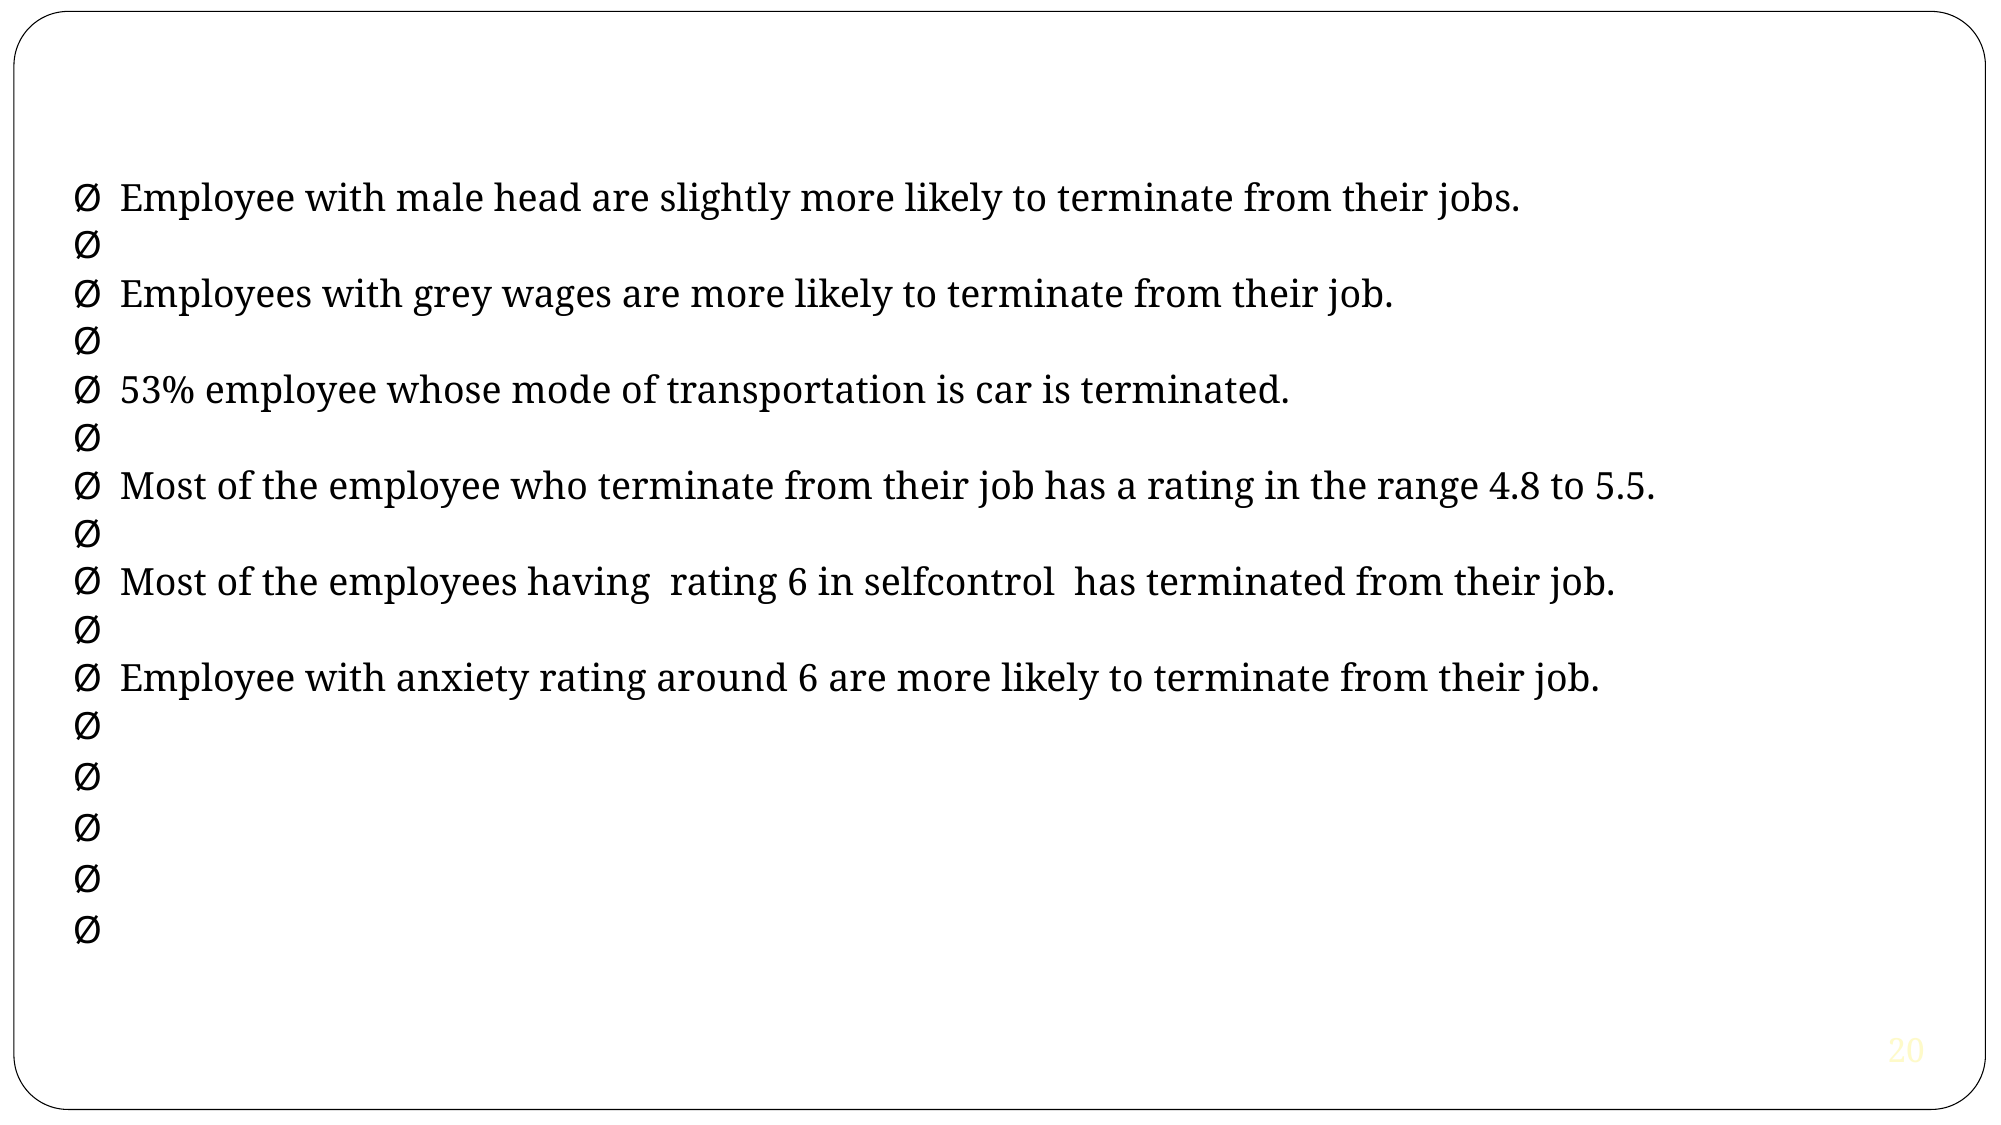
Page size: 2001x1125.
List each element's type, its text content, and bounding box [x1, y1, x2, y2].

text_box Employee with male head are slightly more likely to terminate from their jobs. Employees with grey wages are more likely to terminate from their job. 53% employee whose mode of transportation is car is terminated. Most of the employee who terminate from their job has a rating in the range 4.8 to 5.5. Most of the employees having rating 6 in selfcontrol has terminated from their job. Employee with anxiety rating around 6 are more likely to terminate from their job. [57, 166, 1898, 909]
text_box [1839, 1014, 1973, 1090]
